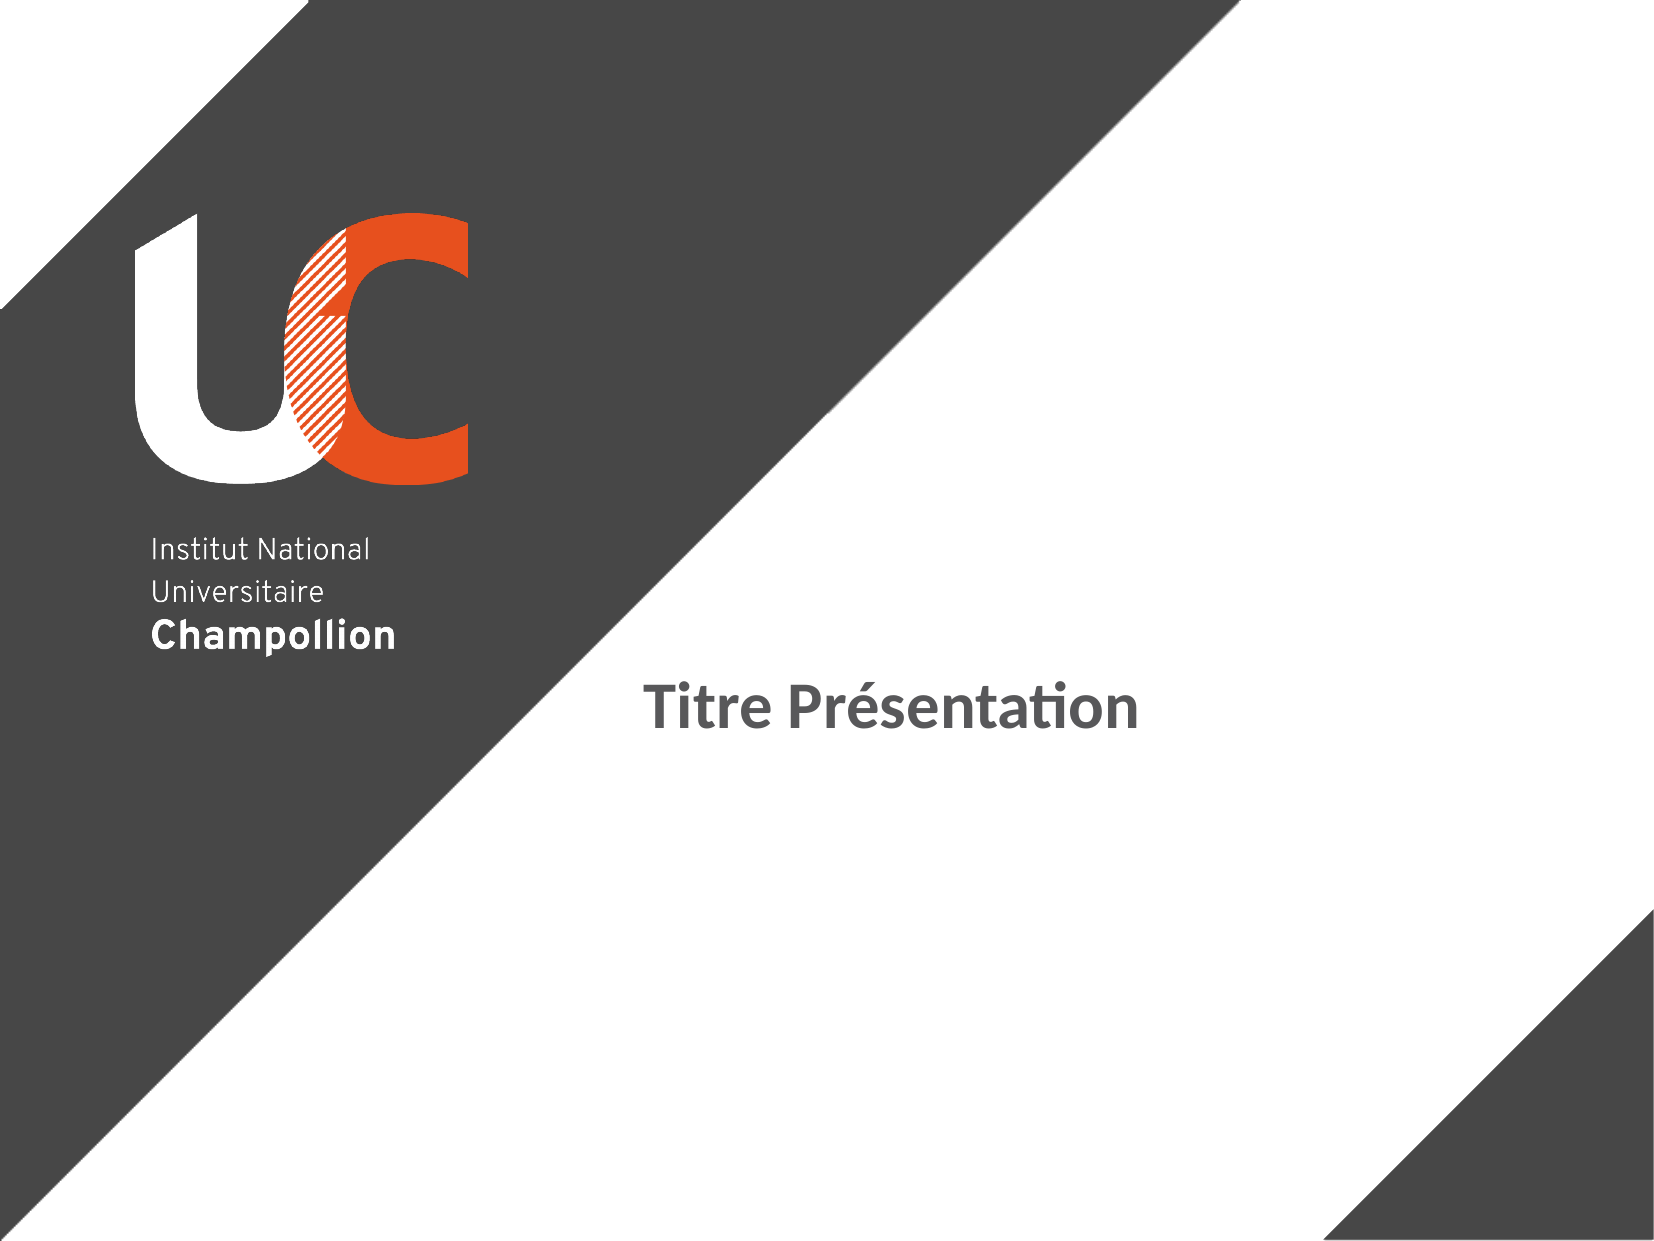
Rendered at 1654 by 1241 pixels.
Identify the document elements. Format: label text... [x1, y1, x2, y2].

title Titre Présentation [643, 608, 1577, 816]
picture [0, 0, 1241, 1241]
